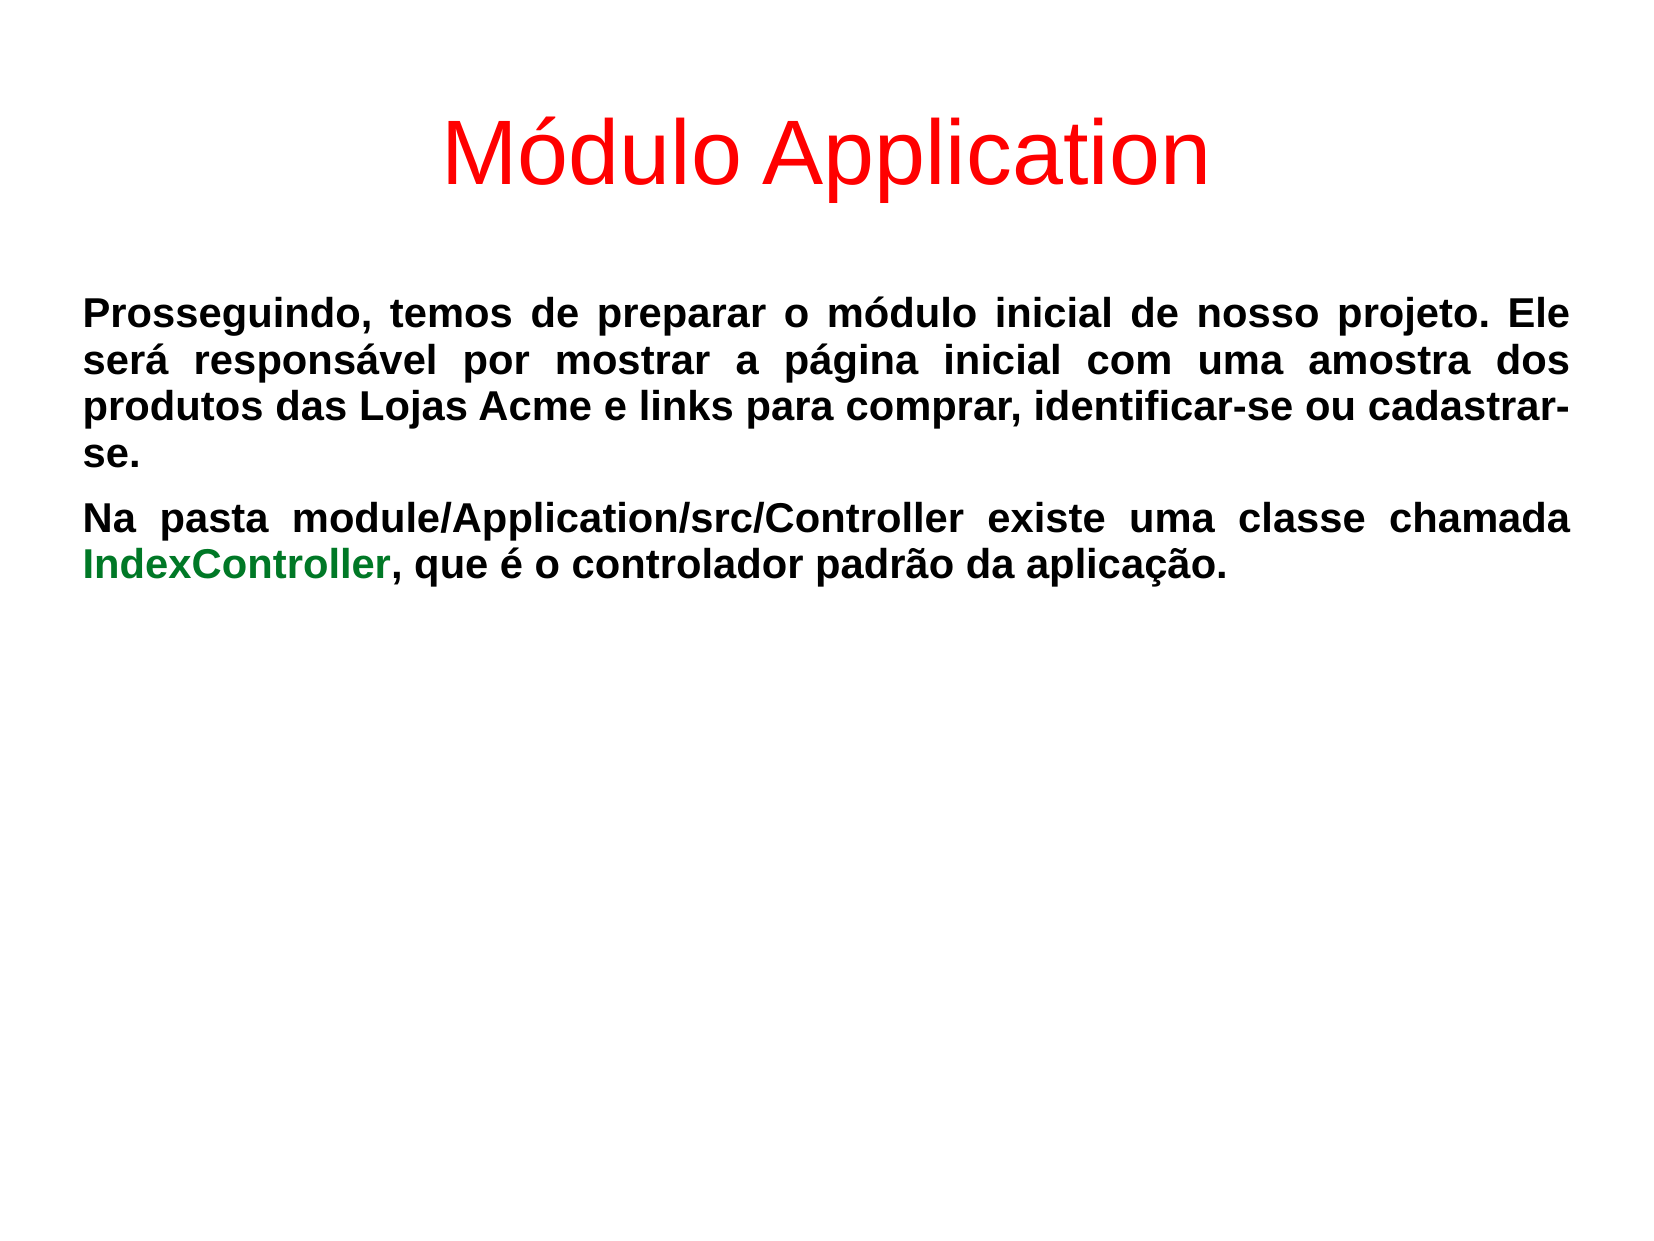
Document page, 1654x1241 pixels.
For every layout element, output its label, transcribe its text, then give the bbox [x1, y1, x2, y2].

title Módulo Application [82, 49, 1571, 257]
list Prosseguindo, temos de preparar o módulo inicial de nosso projeto. Ele será responsável por mostrar a página inicial com uma amostra dos produtos das Lojas Acme e links para comprar, identificar-se ou cadastrar-se. Na pasta module/Application/src/Controller existe uma classe chamada IndexController, que é o controlador padrão da aplicação. [82, 290, 1571, 934]
